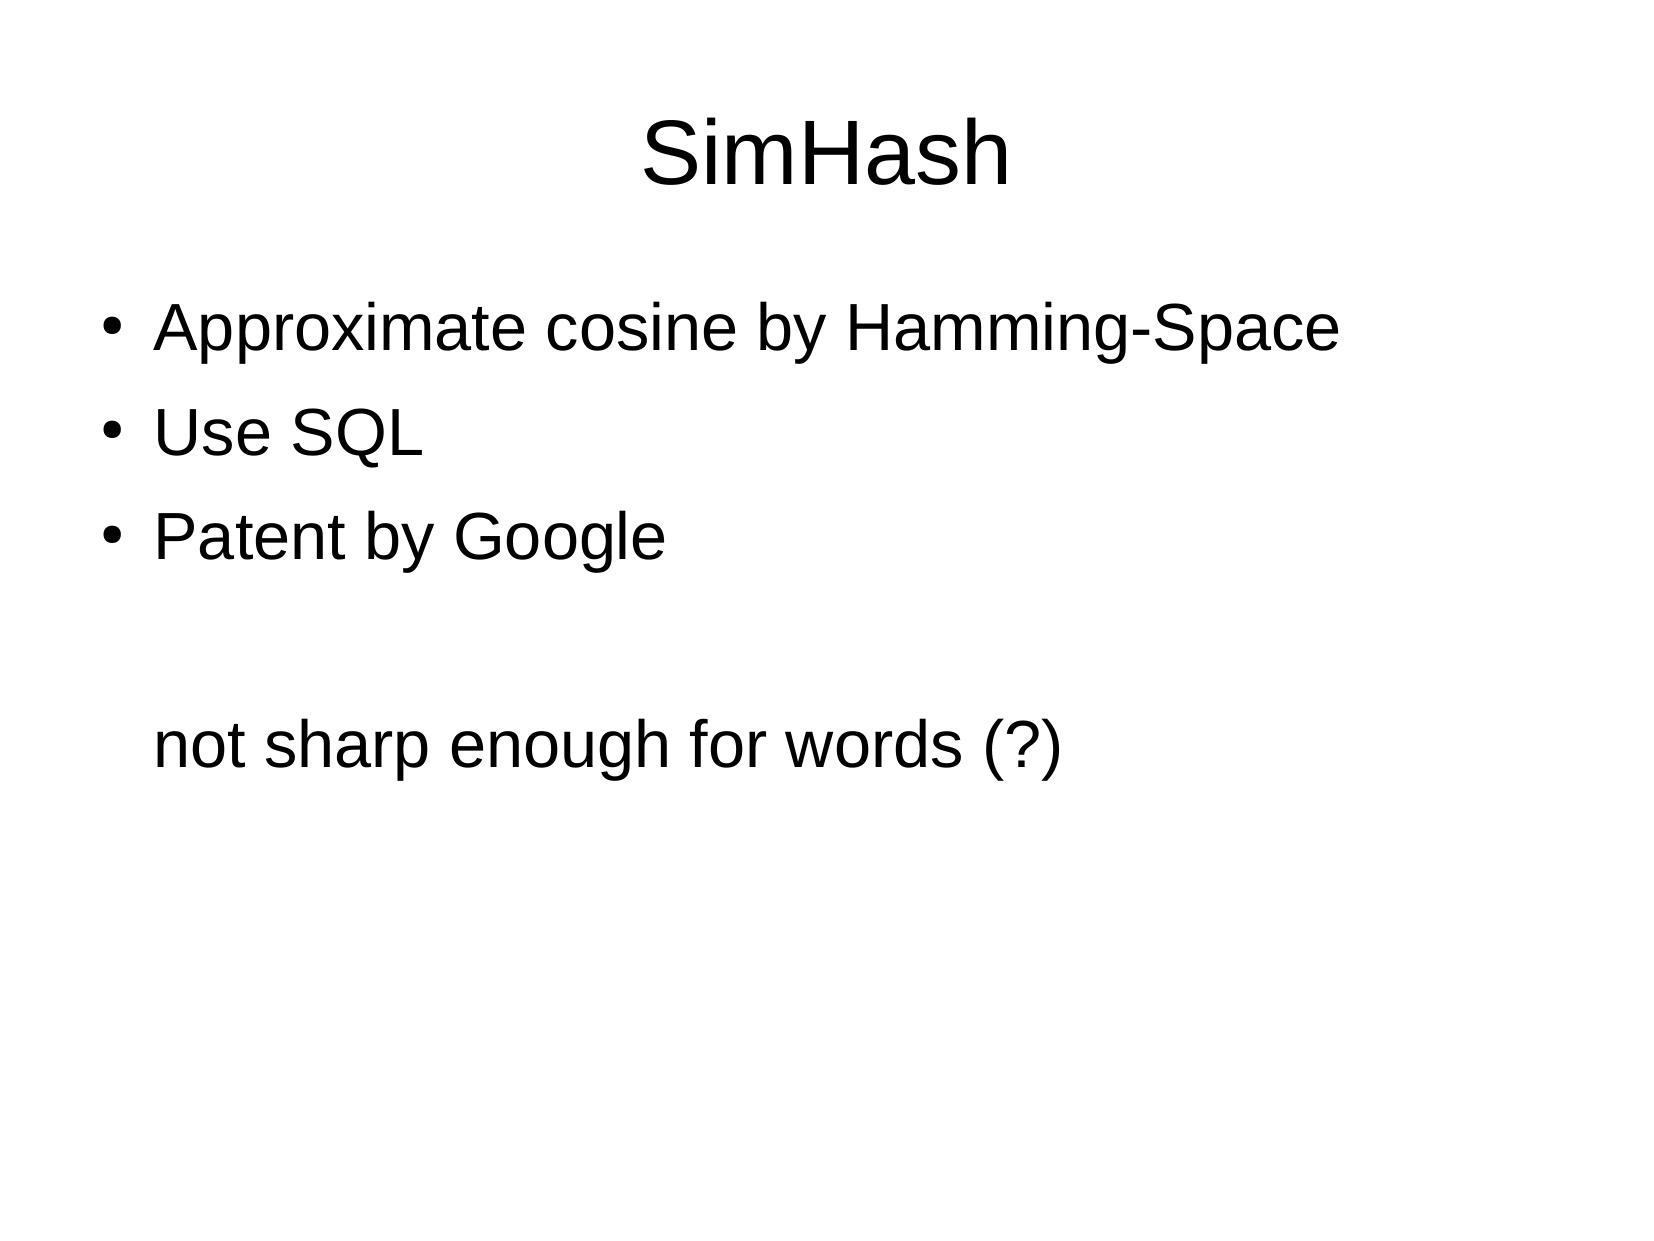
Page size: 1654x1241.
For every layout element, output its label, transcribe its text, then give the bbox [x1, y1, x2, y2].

list Approximate cosine by Hamming-Space Use SQL Patent by Google not sharp enough for words (?) [82, 290, 1571, 1010]
title SimHash [82, 49, 1571, 257]
